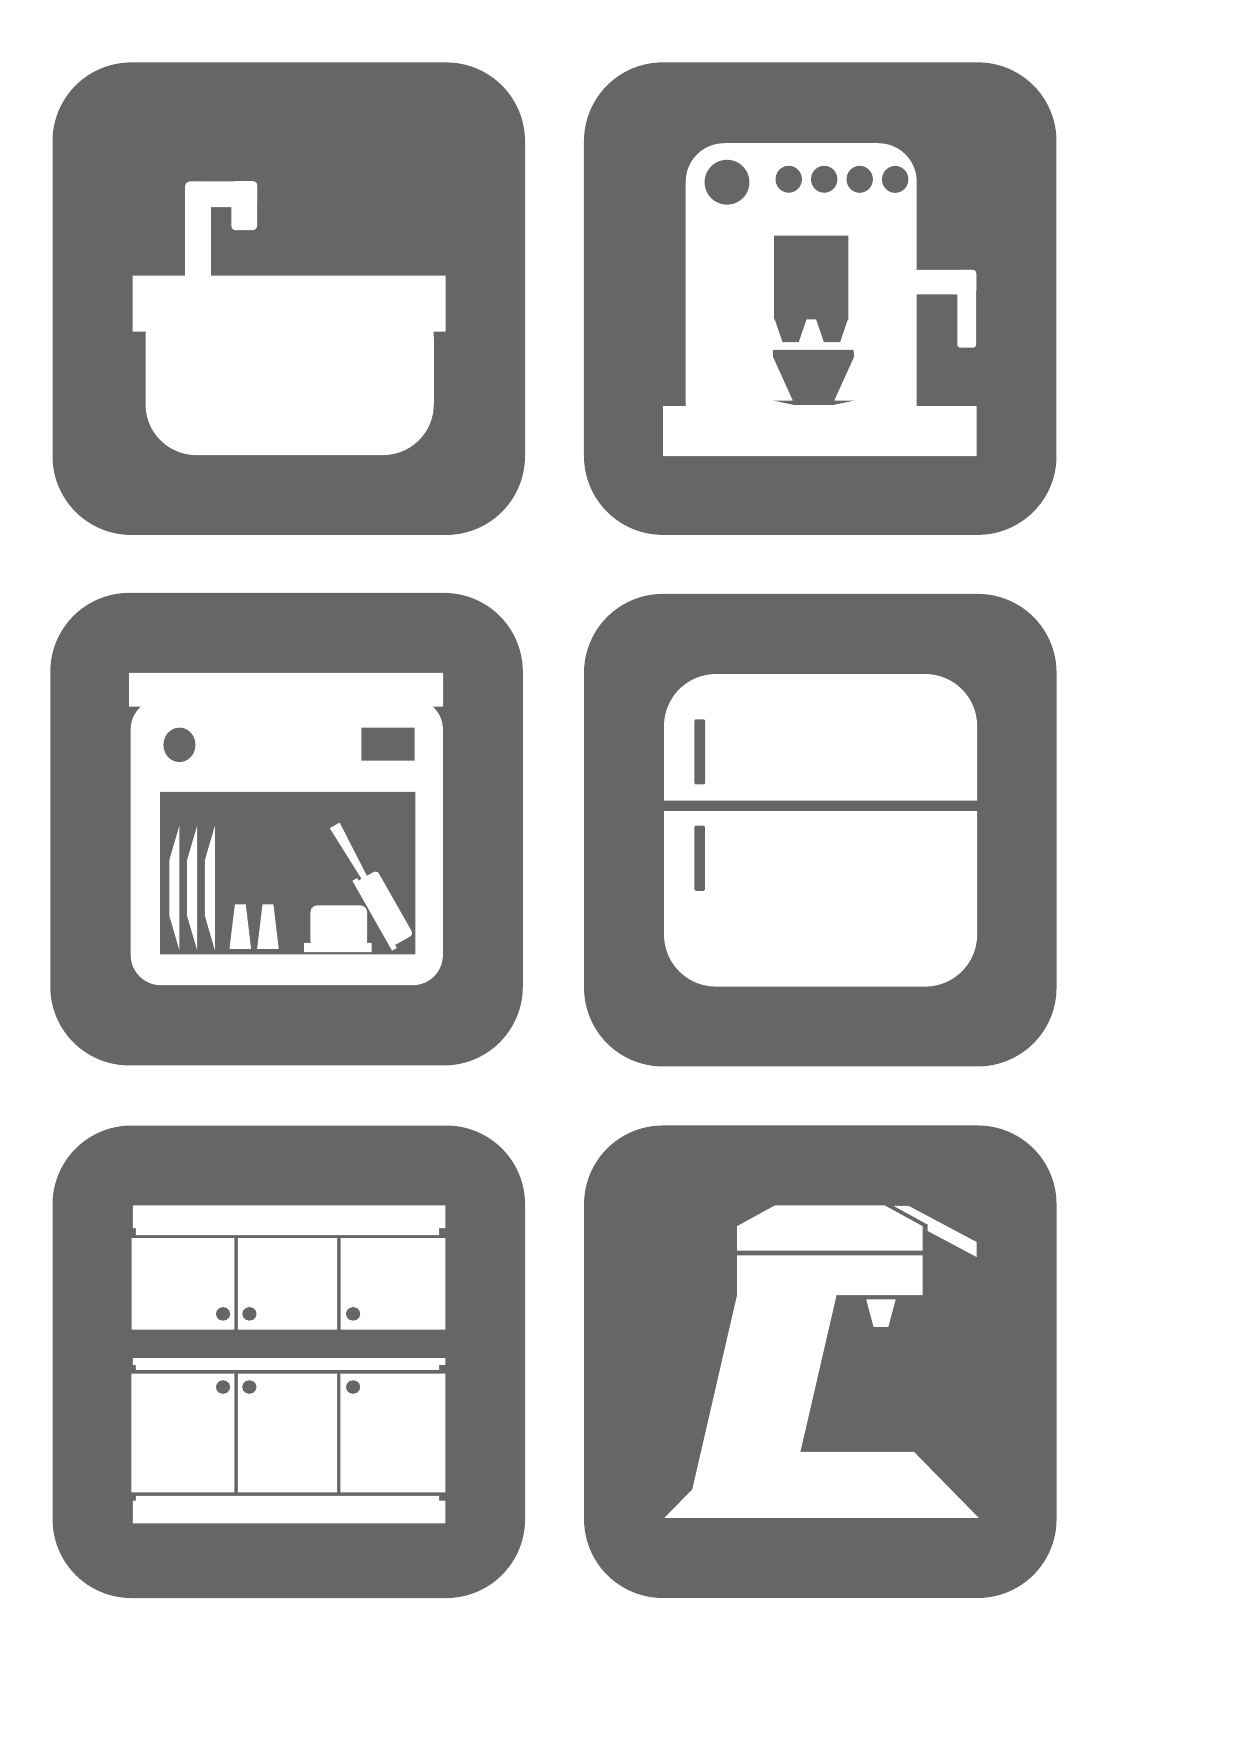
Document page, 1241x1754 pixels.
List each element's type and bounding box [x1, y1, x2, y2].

text_box [583, 62, 1057, 535]
text_box [52, 62, 526, 535]
text_box [584, 1125, 1057, 1598]
text_box [50, 592, 523, 1066]
text_box [584, 593, 1057, 1067]
text_box [52, 1125, 526, 1599]
